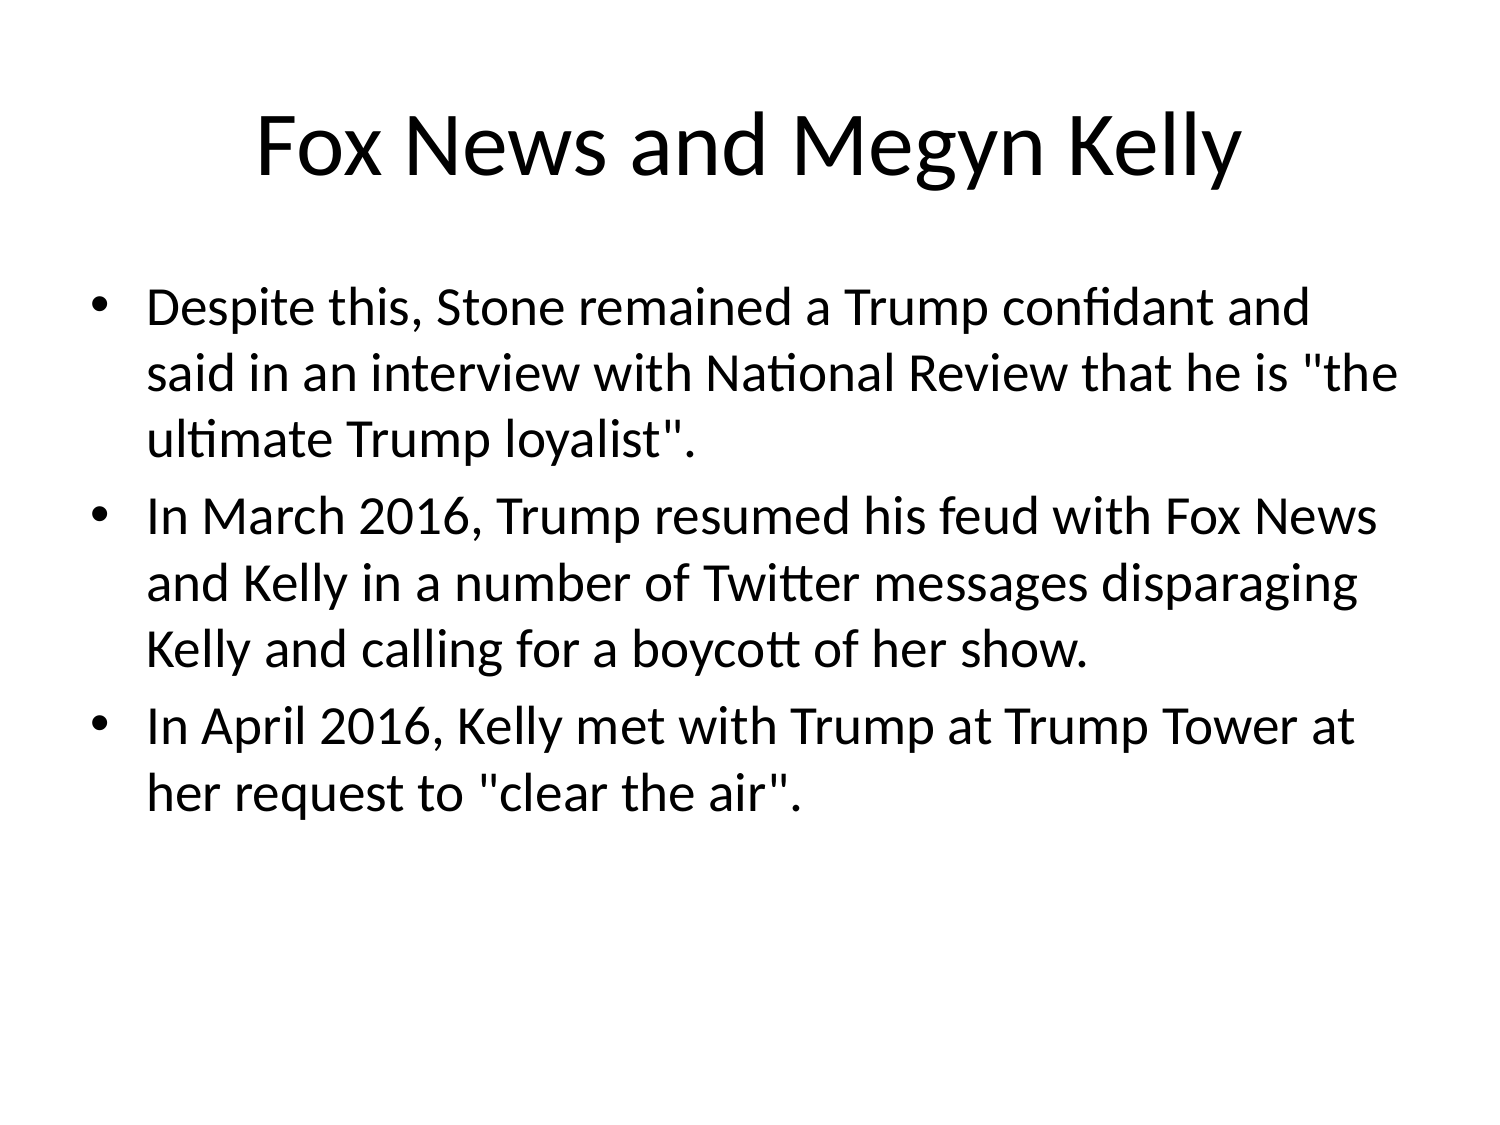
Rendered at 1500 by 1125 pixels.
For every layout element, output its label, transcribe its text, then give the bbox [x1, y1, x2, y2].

title Fox News and Megyn Kelly [75, 45, 1425, 233]
list Despite this, Stone remained a Trump confidant and said in an interview with National Review that he is "the ultimate Trump loyalist". In March 2016, Trump resumed his feud with Fox News and Kelly in a number of Twitter messages disparaging Kelly and calling for a boycott of her show. In April 2016, Kelly met with Trump at Trump Tower at her request to "clear the air". [75, 262, 1425, 1005]
